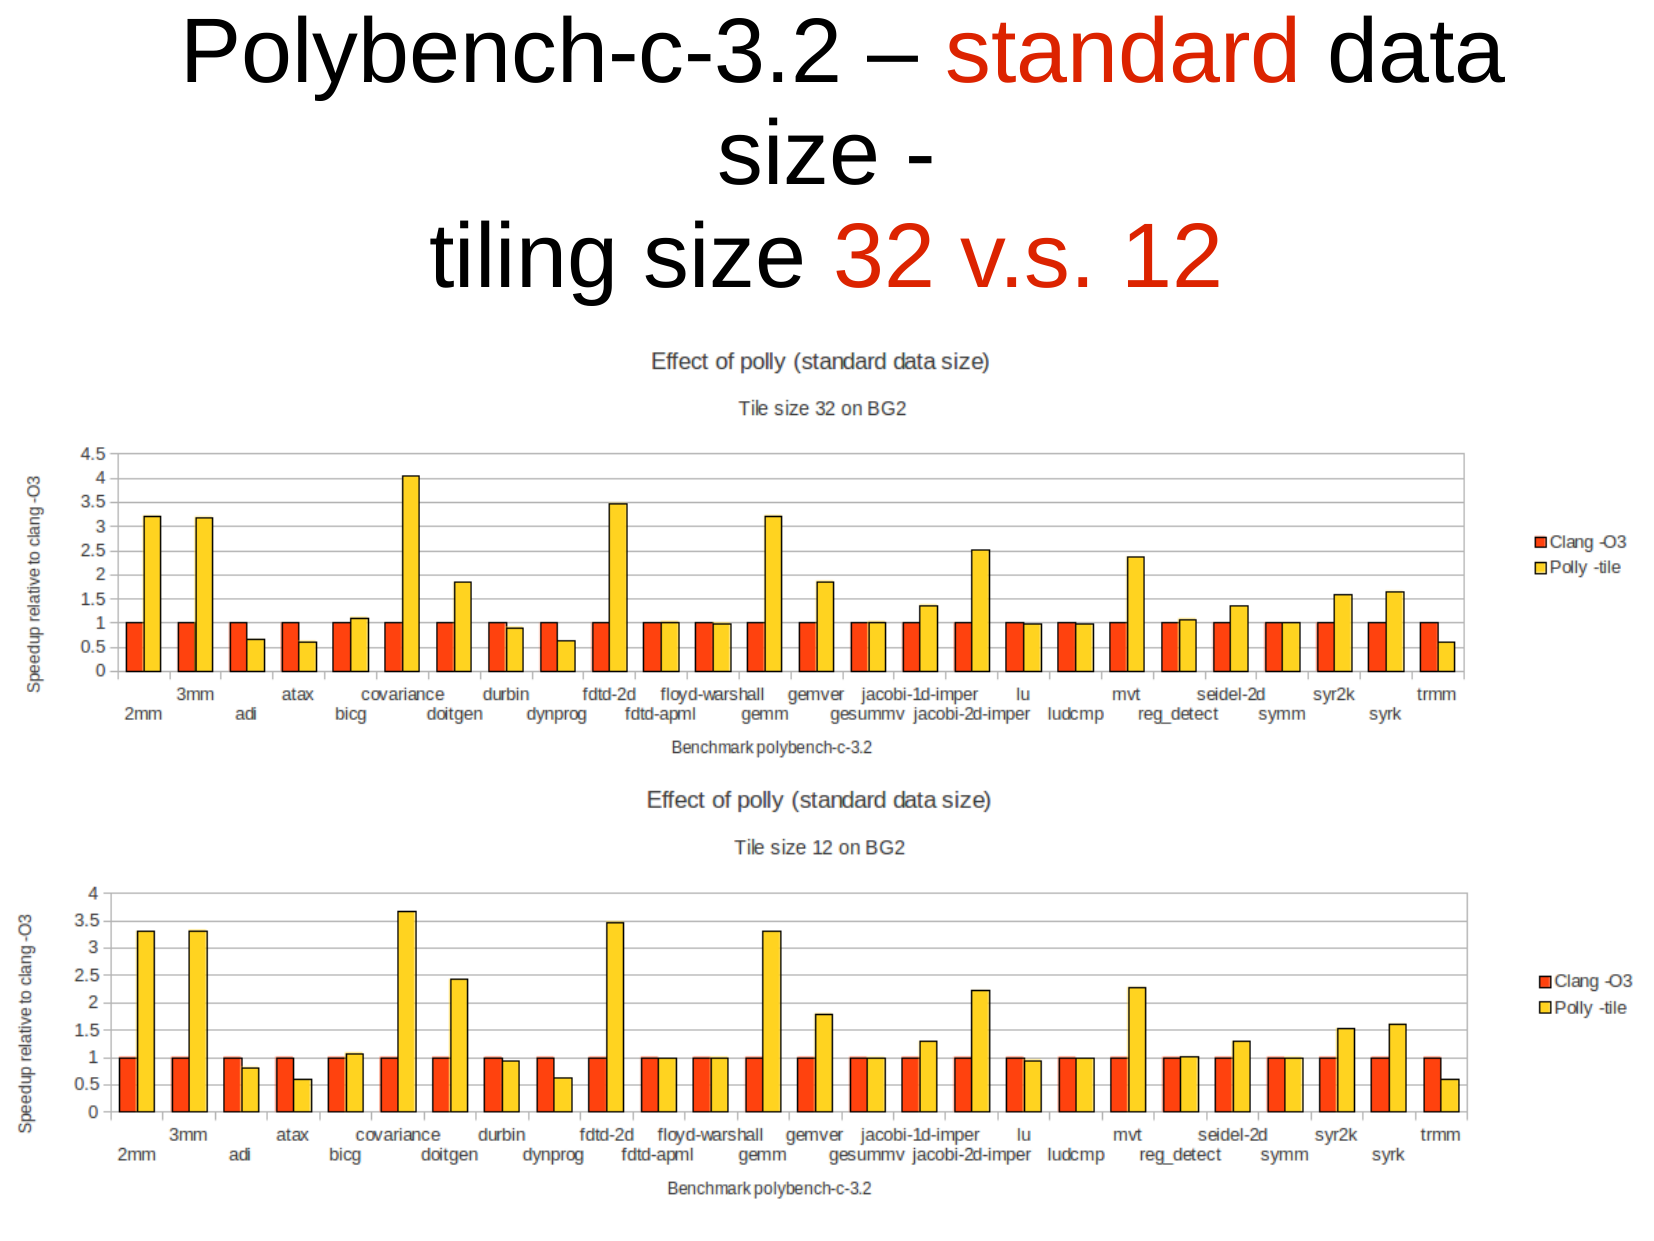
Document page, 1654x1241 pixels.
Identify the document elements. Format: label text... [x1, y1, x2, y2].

picture [9, 777, 1645, 1203]
title Polybench-c-3.2 – standard data size - tiling size 32 v.s. 12 [82, 0, 1571, 307]
picture [11, 333, 1636, 766]
